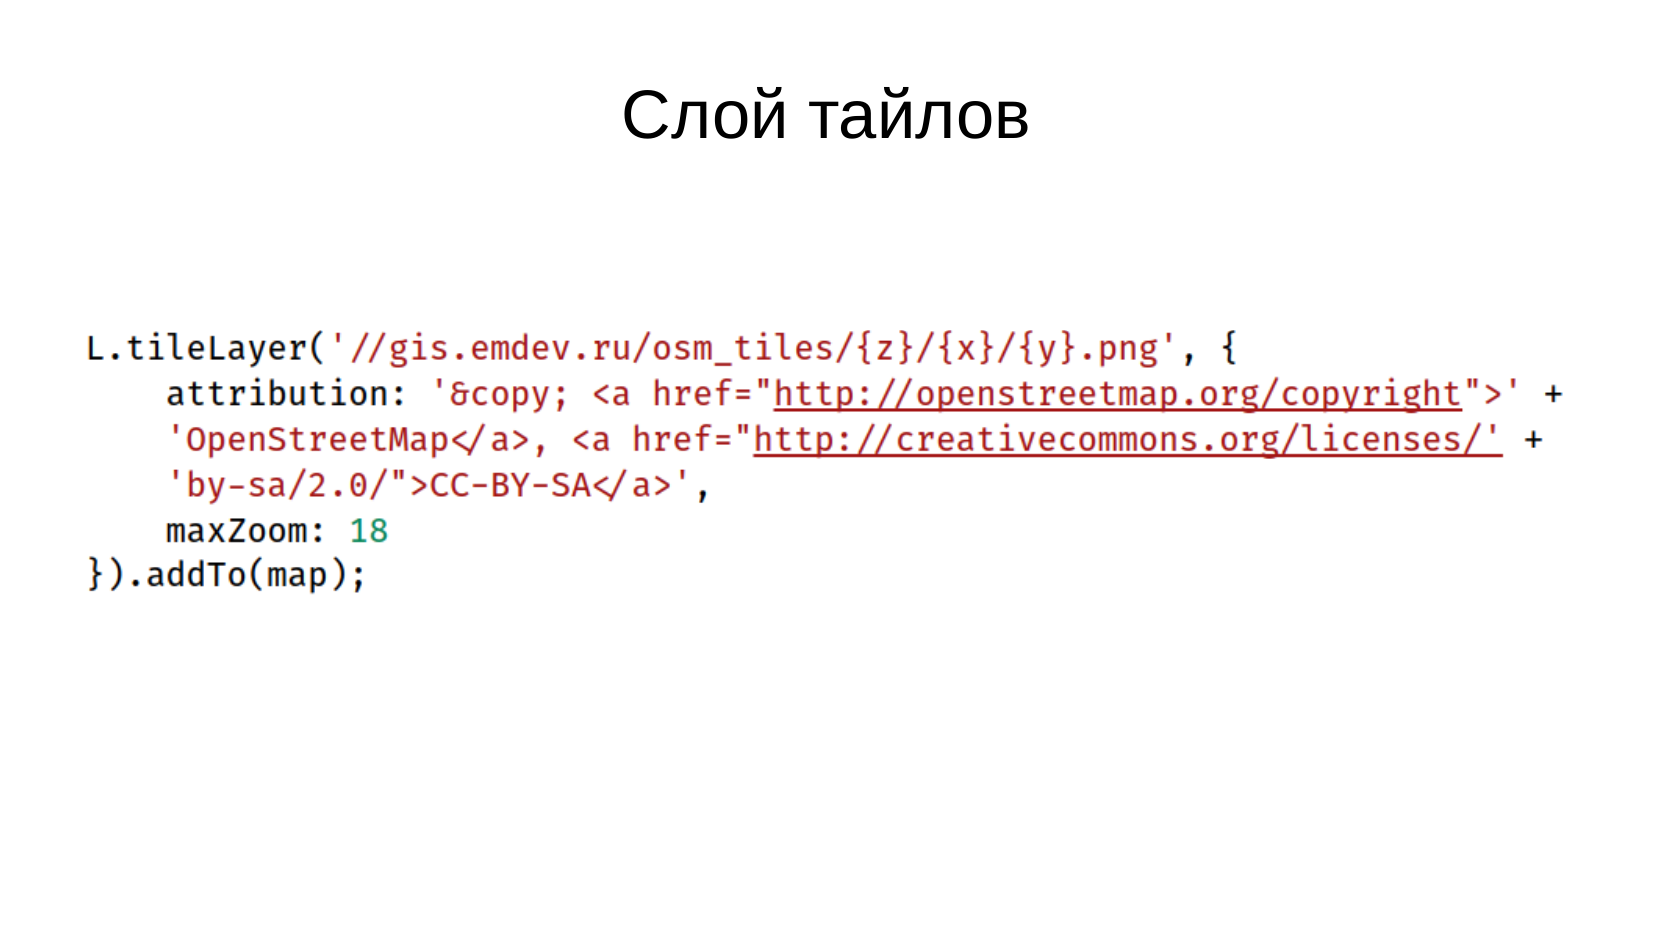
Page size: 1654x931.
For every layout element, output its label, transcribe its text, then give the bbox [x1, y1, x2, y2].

title Слой тайлов [82, 37, 1571, 193]
picture [82, 330, 1569, 599]
